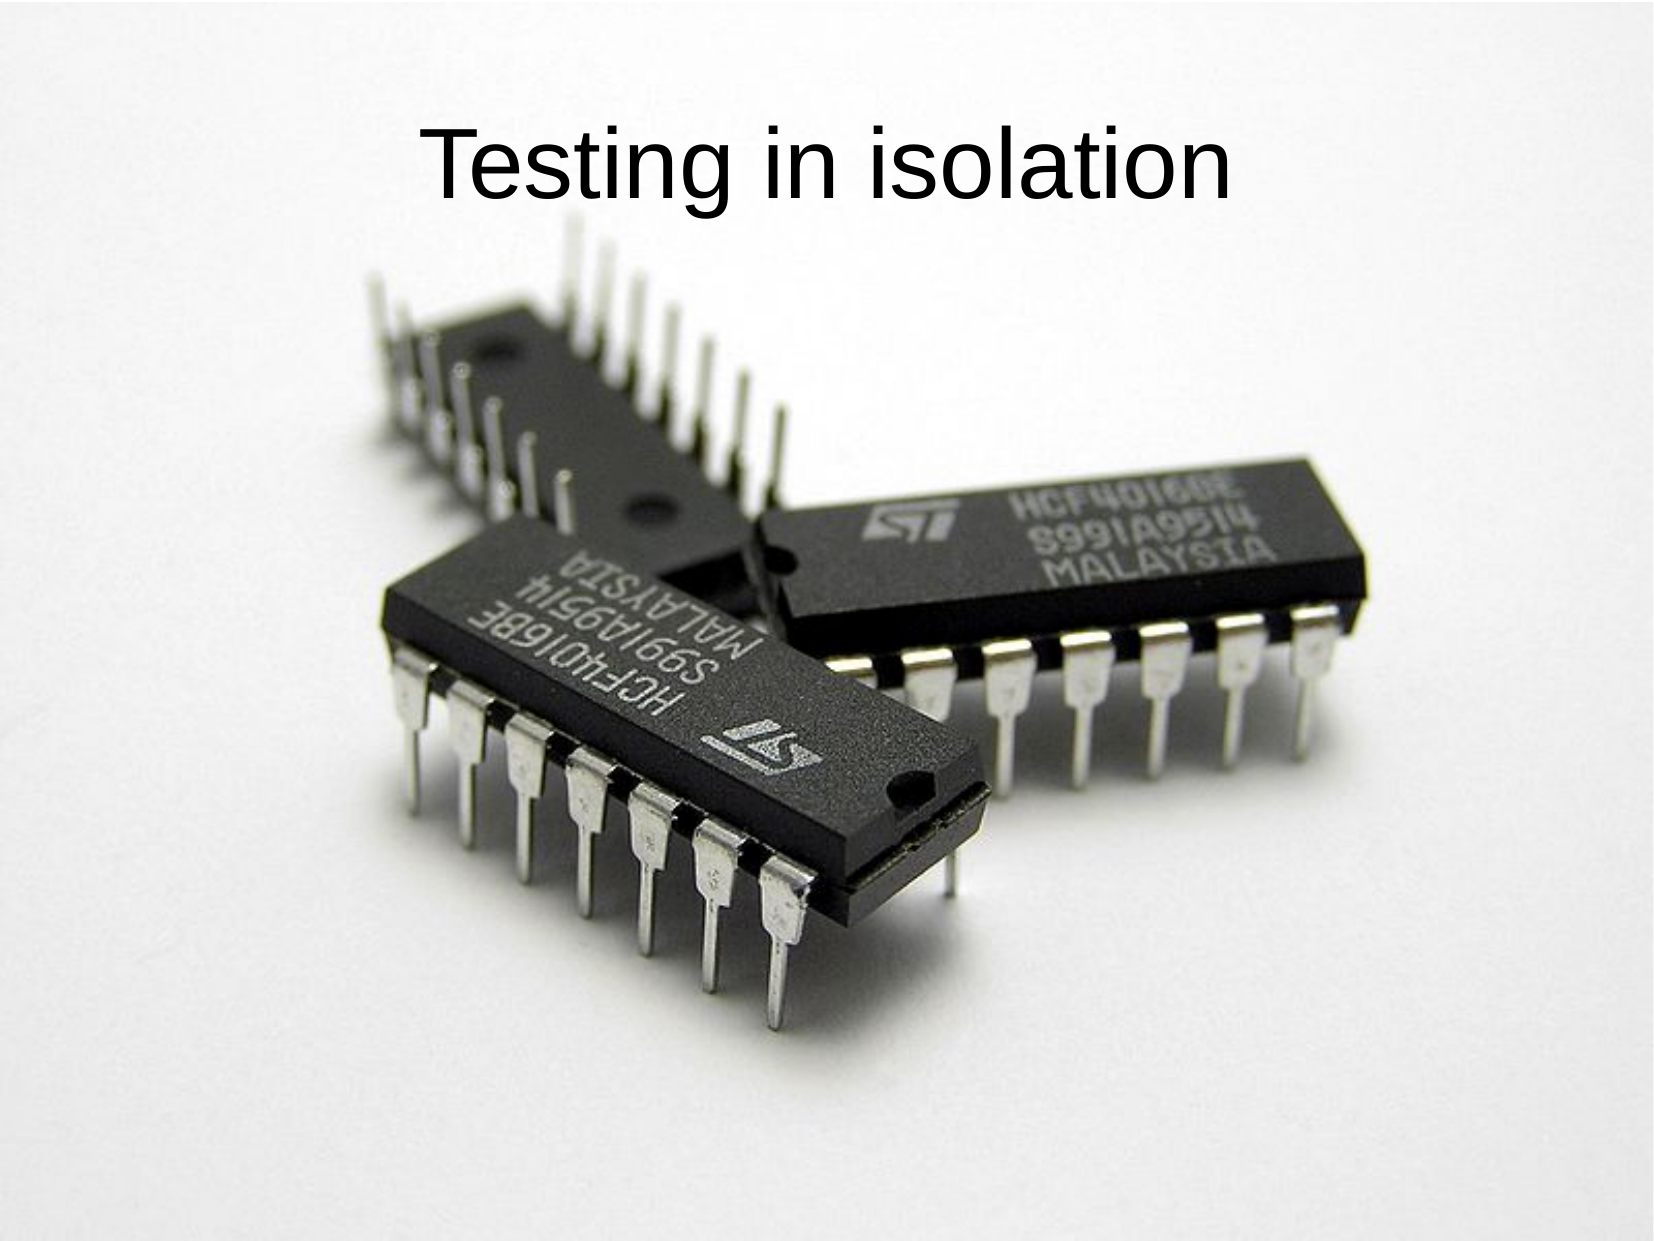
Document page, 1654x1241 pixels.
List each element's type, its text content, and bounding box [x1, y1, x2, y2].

picture [0, 2, 1654, 1241]
subtitle Testing in isolation [82, 49, 1571, 279]
